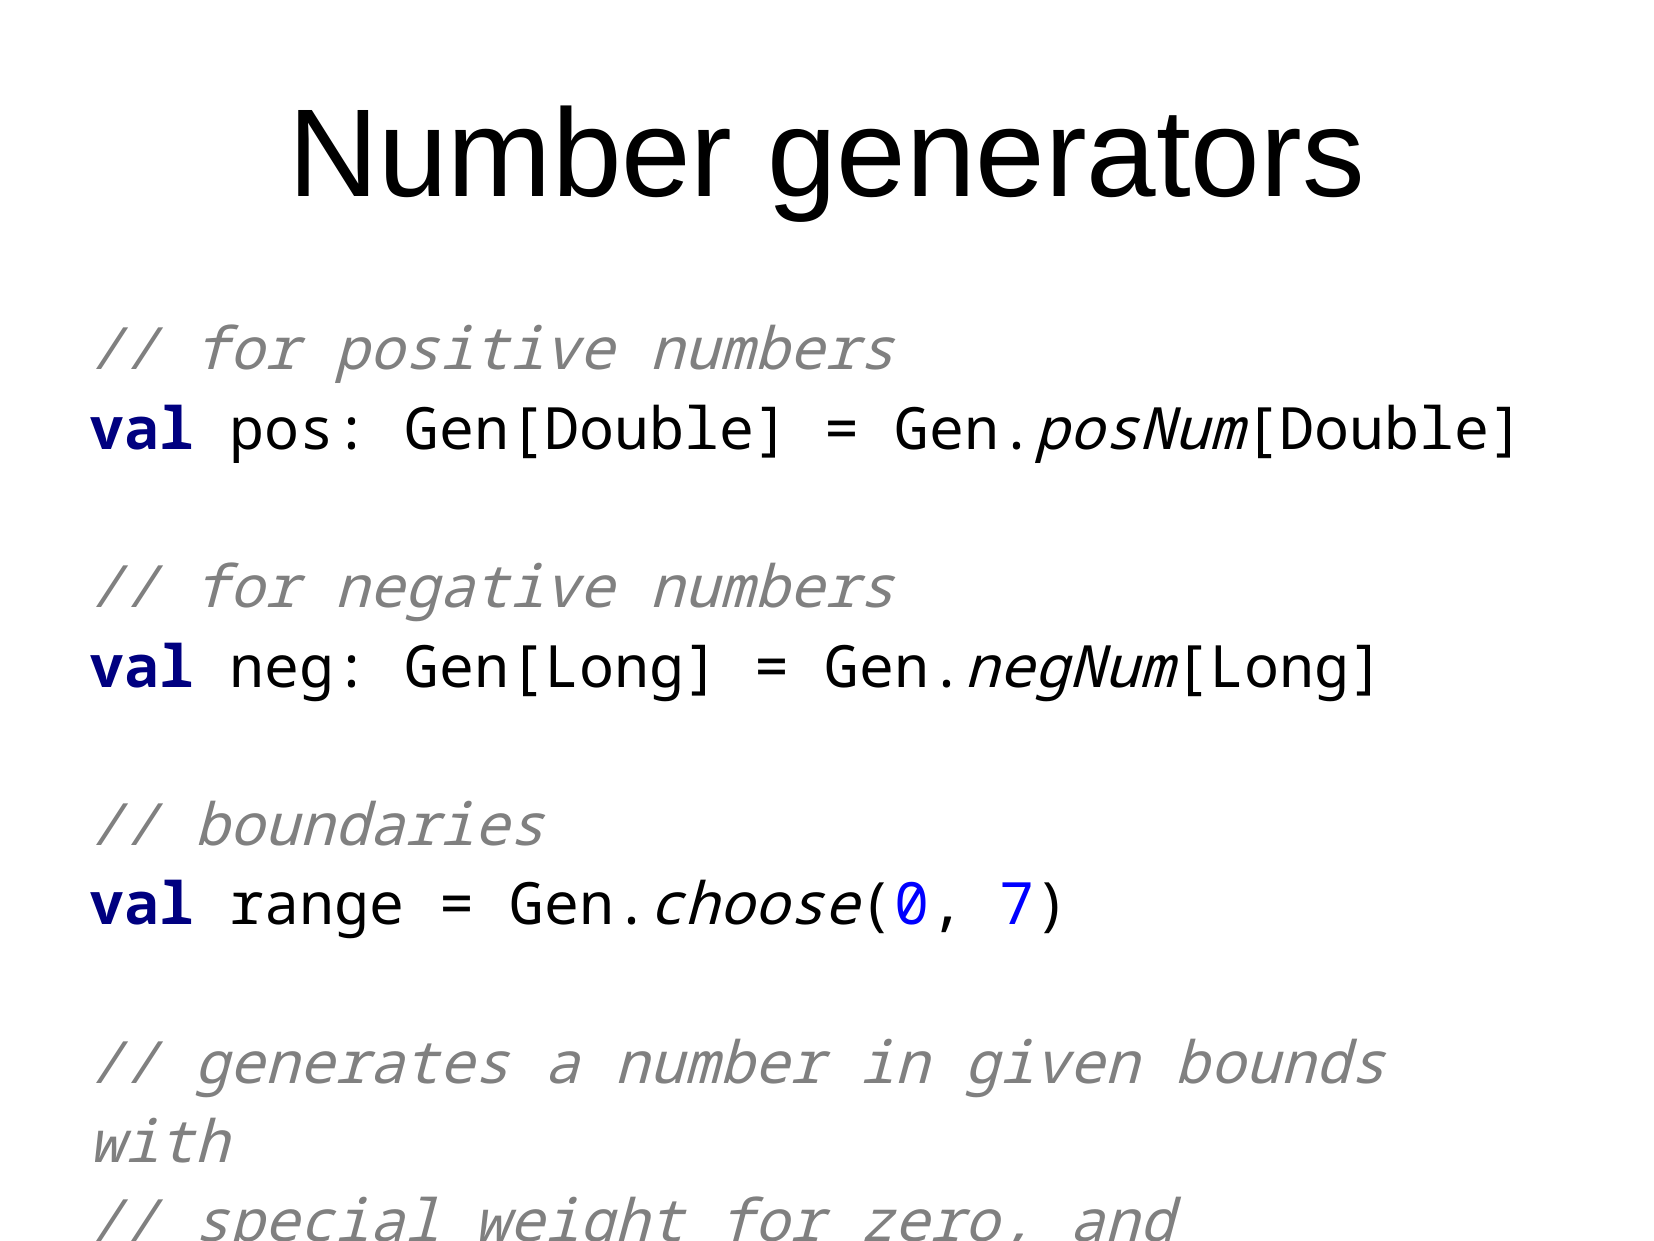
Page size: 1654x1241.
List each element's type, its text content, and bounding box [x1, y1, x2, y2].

title Number generators [82, 49, 1571, 257]
text_box // for positive numbers val pos: Gen[Double] = Gen.posNum[Double] // for negative numbers val neg: Gen[Long] = Gen.negNum[Long] // boundaries val range = Gen.choose(0, 7) // generates a number in given bounds with // special weight for zero, and `specials` val smartRange = Gen.chooseNum ( minT = 2, maxT = 10, specials = 9, 5 ) [75, 300, 1561, 1189]
